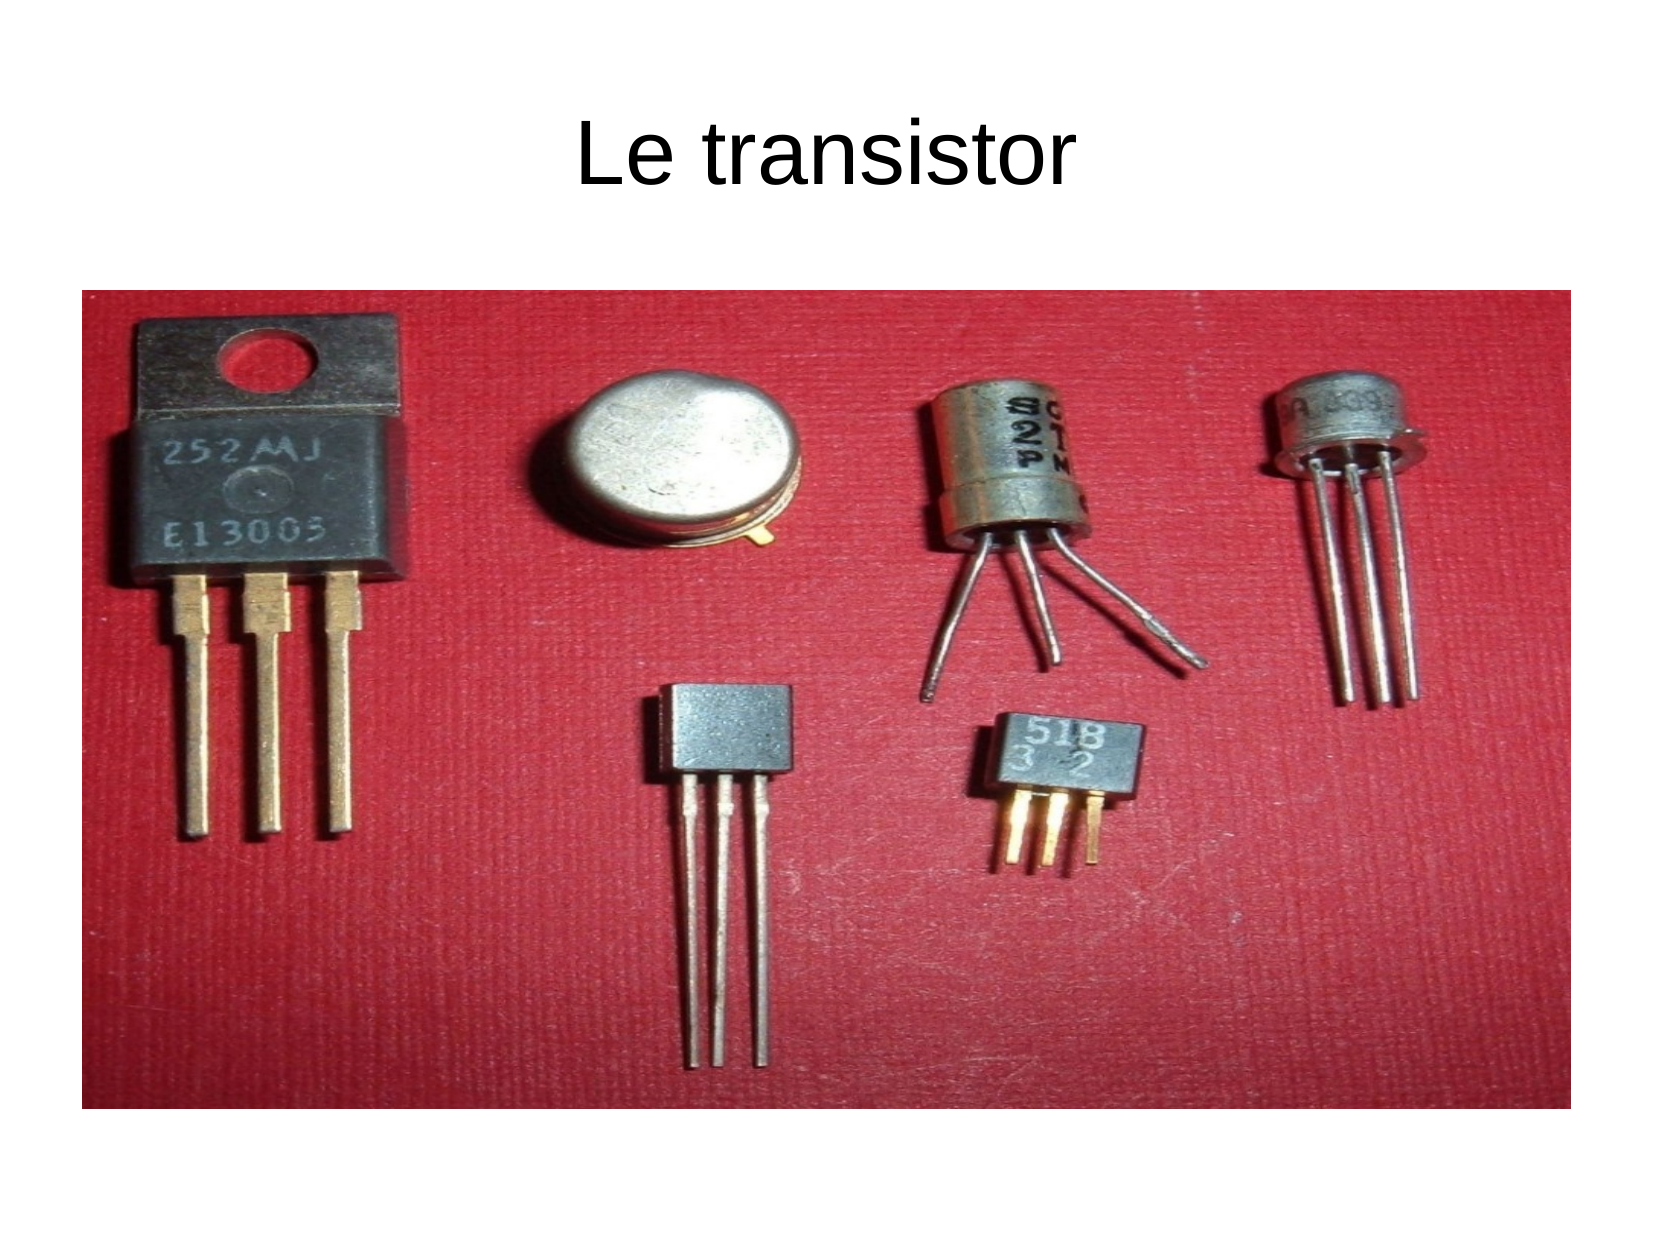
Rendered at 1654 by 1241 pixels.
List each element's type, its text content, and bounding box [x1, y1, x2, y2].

picture [82, 290, 1571, 1109]
title Le transistor [82, 49, 1571, 257]
